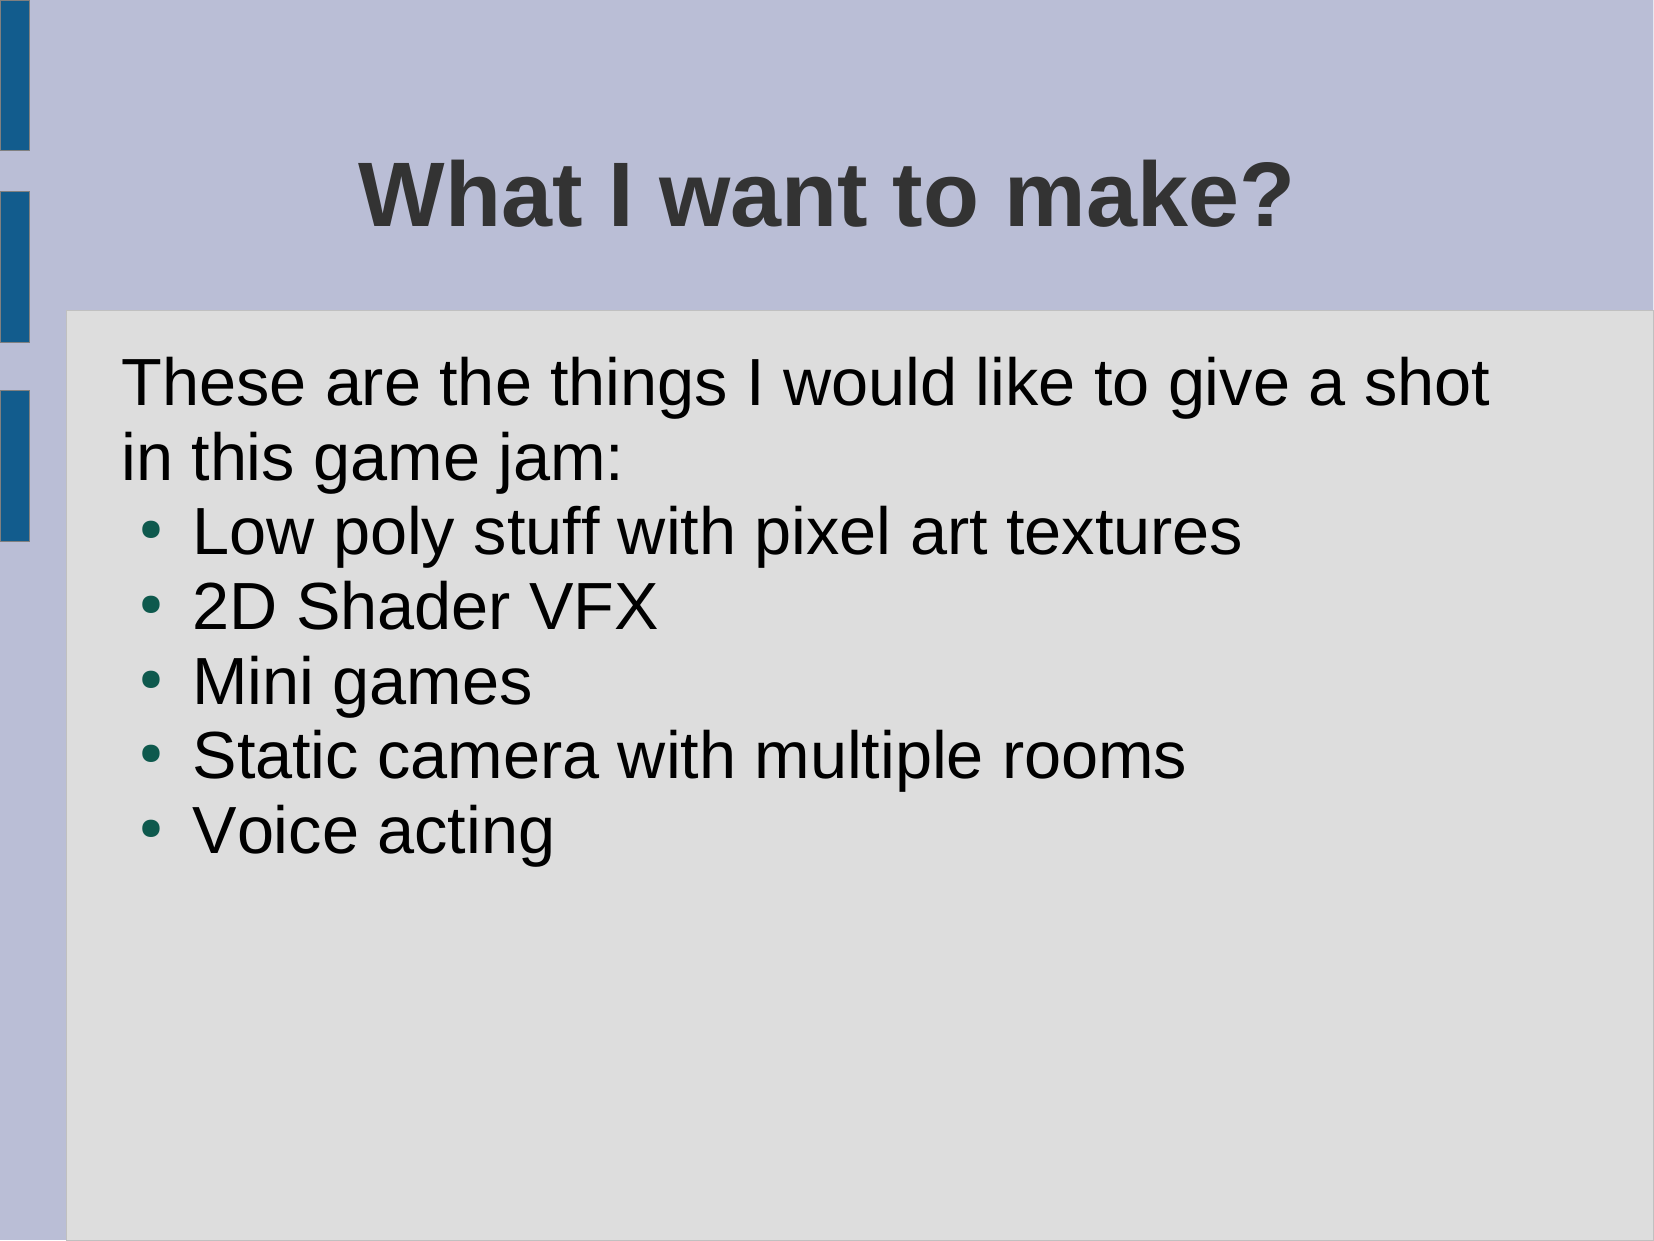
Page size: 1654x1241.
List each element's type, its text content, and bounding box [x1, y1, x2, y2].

title What I want to make? [121, 91, 1534, 299]
list These are the things I would like to give a shot in this game jam: Low poly stuff with pixel art textures 2D Shader VFX Mini games Static camera with multiple rooms Voice acting [121, 344, 1534, 1126]
